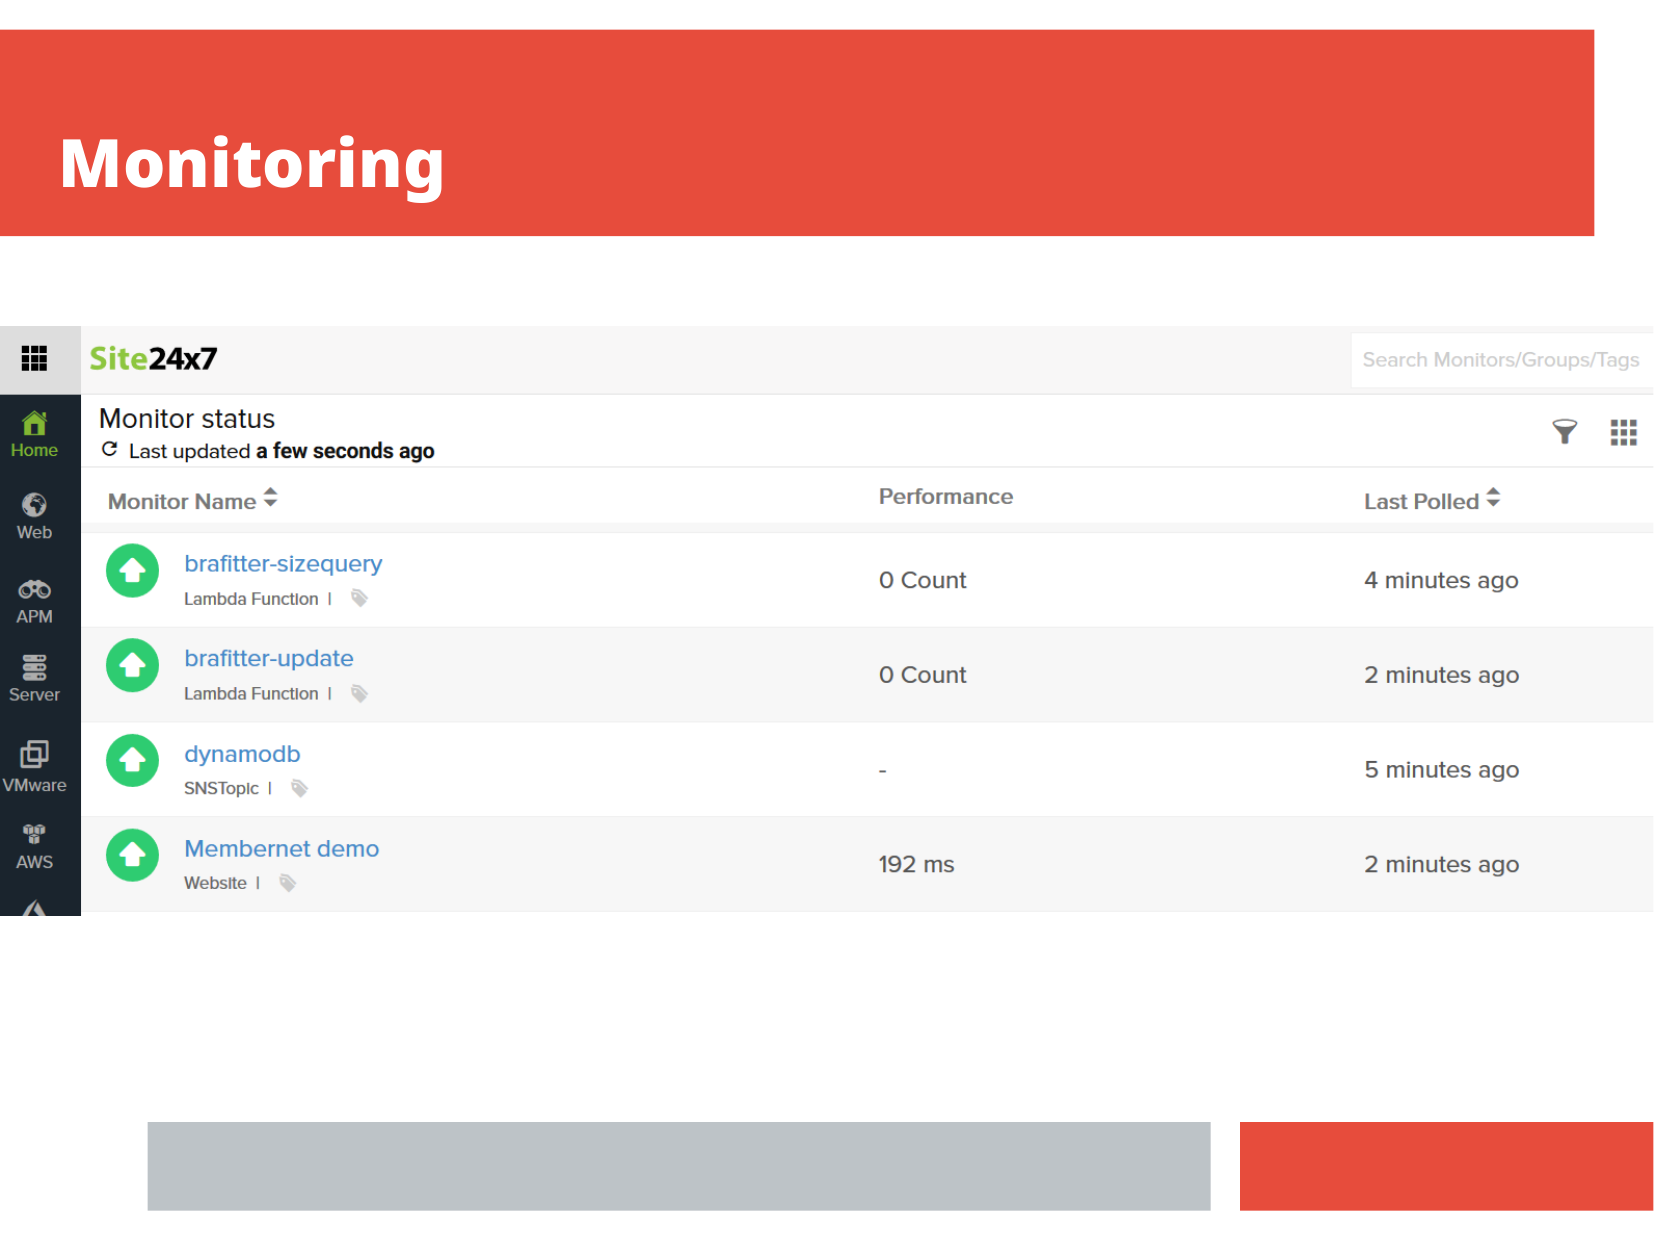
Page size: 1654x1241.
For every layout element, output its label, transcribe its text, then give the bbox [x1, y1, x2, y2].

picture [0, 326, 1654, 916]
title Monitoring [59, 59, 1595, 207]
